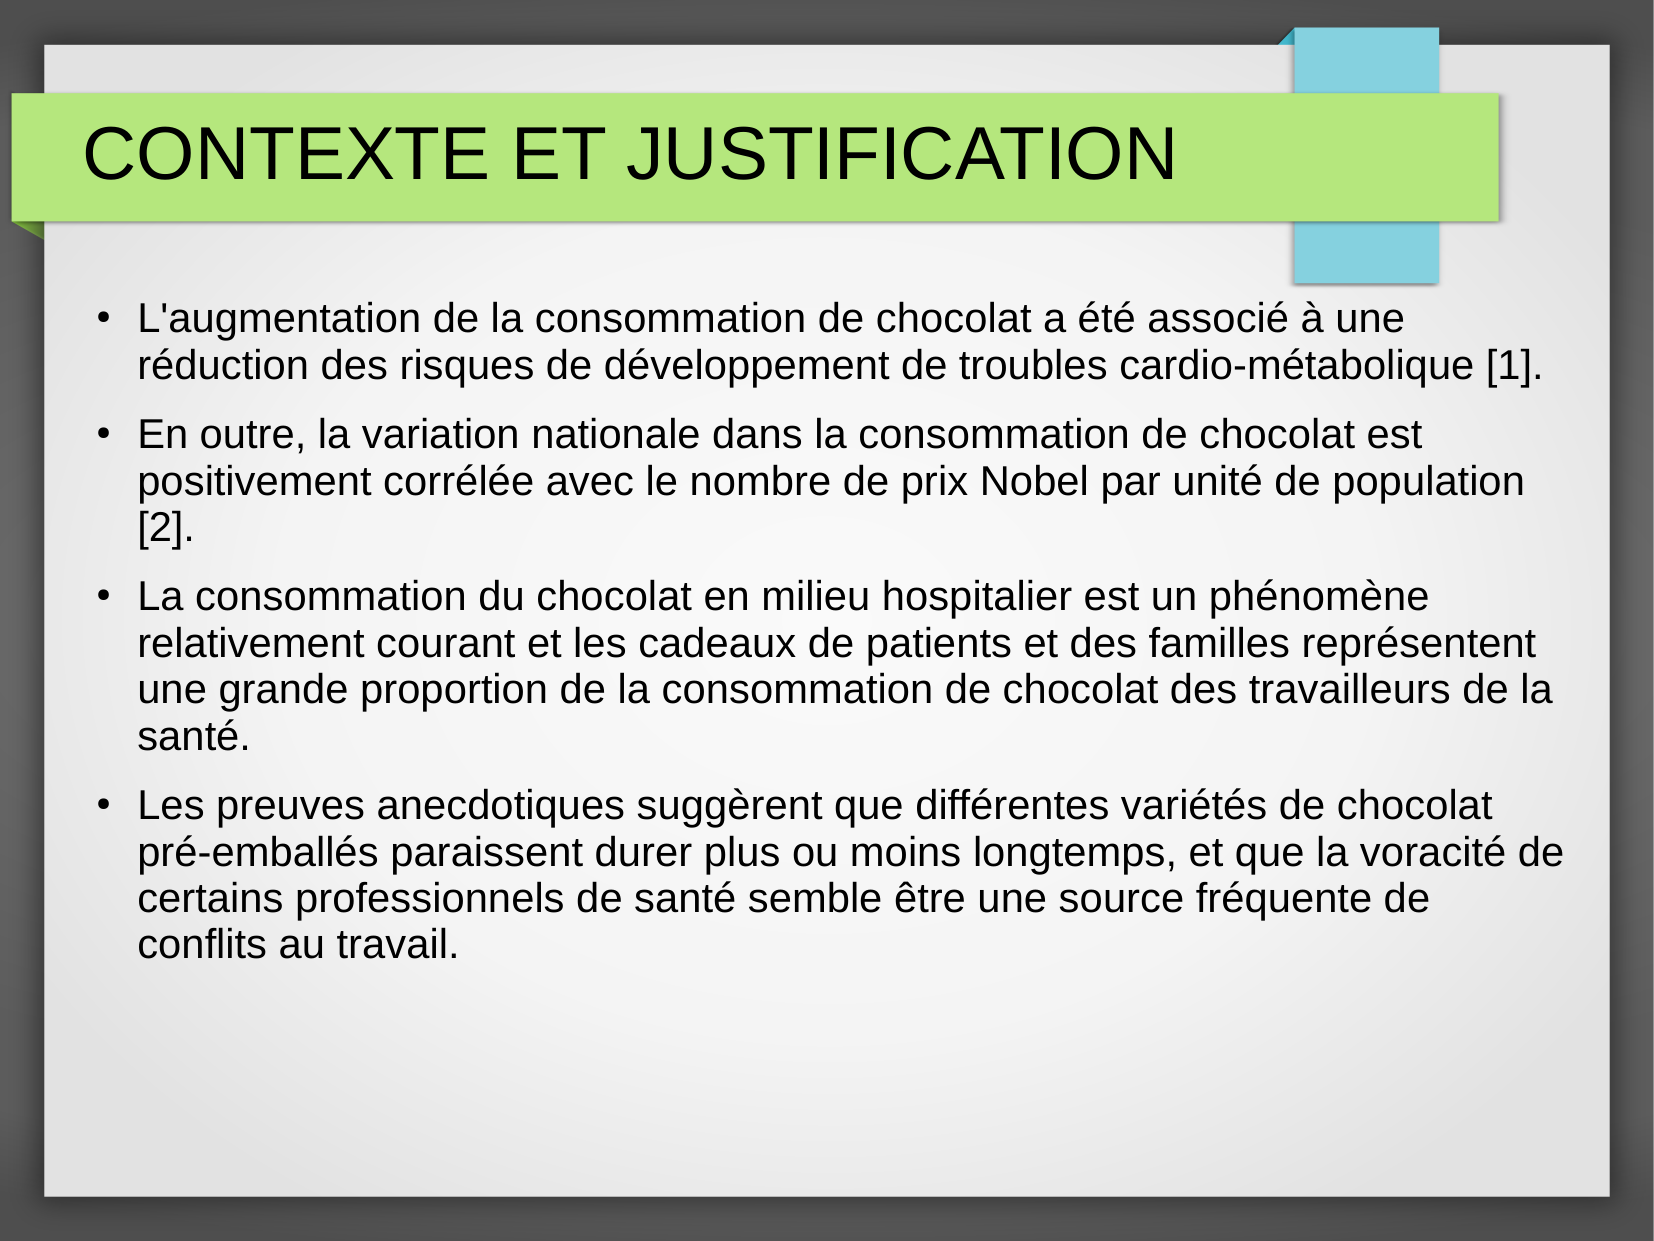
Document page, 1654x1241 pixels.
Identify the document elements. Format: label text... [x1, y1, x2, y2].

list L'augmentation de la consommation de chocolat a été associé à une réduction des risques de développement de troubles cardio-métabolique [1]. En outre, la variation nationale dans la consommation de chocolat est positivement corrélée avec le nombre de prix Nobel par unité de population [2]. La consommation du chocolat en milieu hospitalier est un phénomène relativement courant et les cadeaux de patients et des familles représentent une grande proportion de la consommation de chocolat des travailleurs de la santé. Les preuves anecdotiques suggèrent que différentes variétés de chocolat pré-emballés paraissent durer plus ou moins longtemps, et que la voracité de certains professionnels de santé semble être une source fréquente de conflits au travail. [82, 295, 1571, 1015]
picture [0, 0, 1654, 1241]
title CONTEXTE ET JUSTIFICATION [82, 94, 1264, 213]
